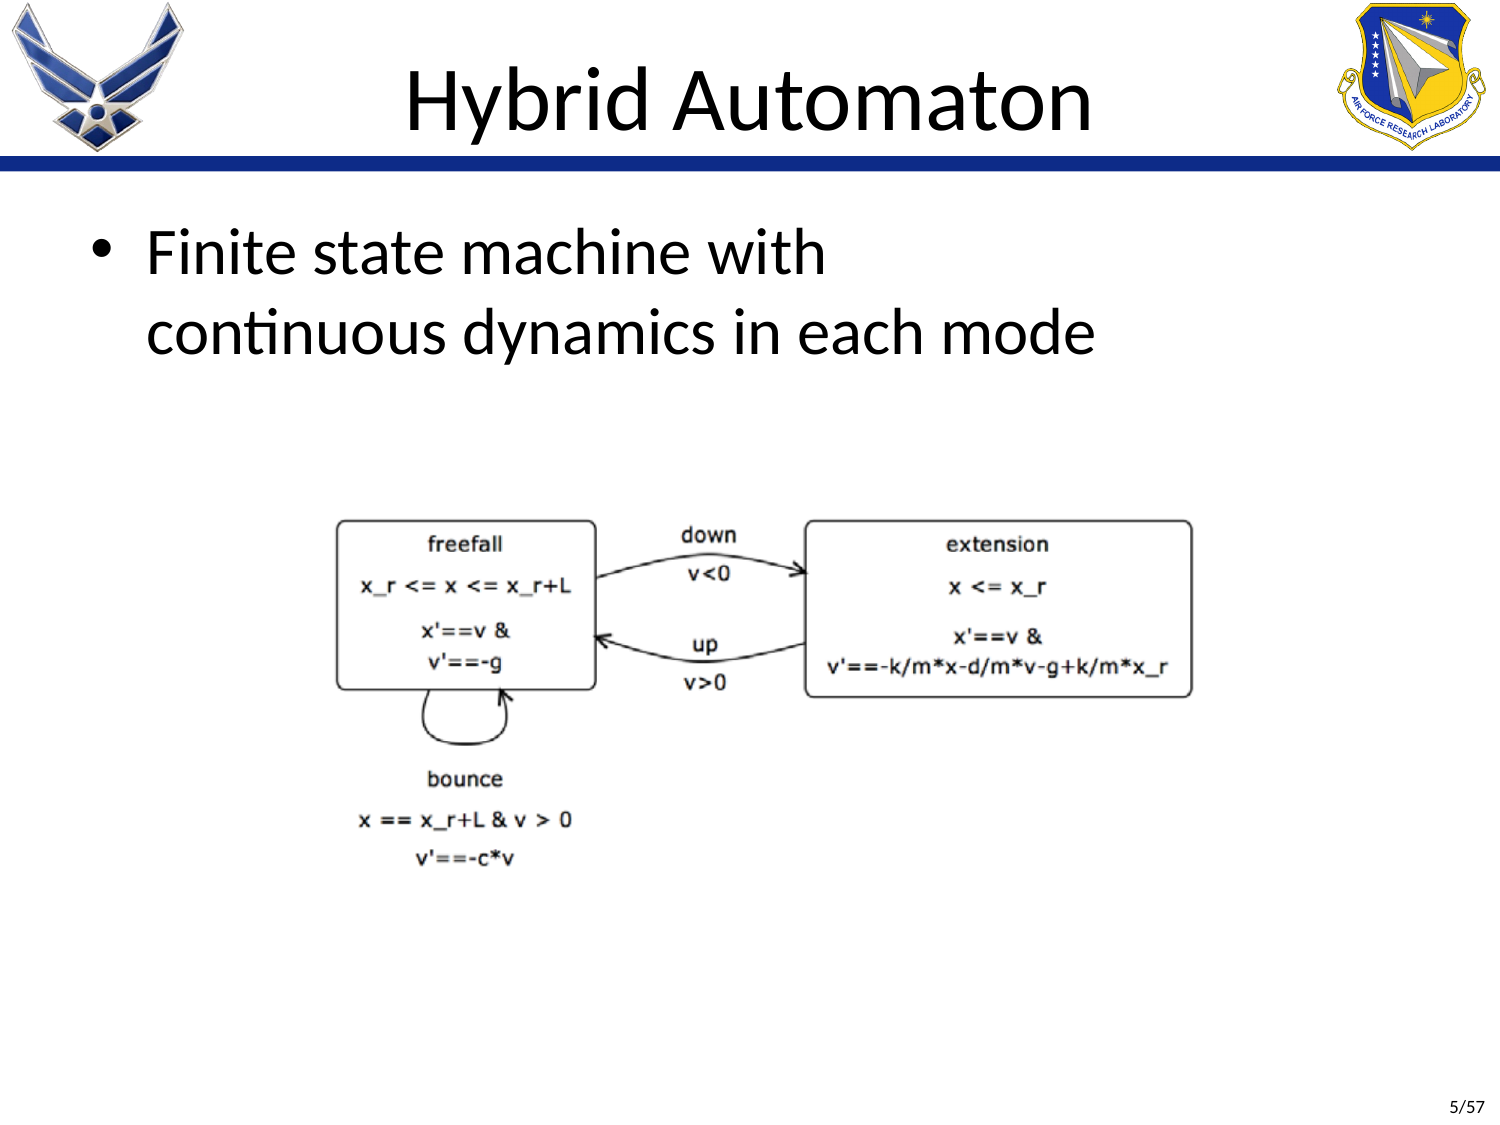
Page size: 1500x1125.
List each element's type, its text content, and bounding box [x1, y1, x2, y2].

title Hybrid Automaton [75, 0, 1425, 188]
picture [323, 509, 1201, 878]
picture [1425, 3, 1486, 151]
picture [2, 0, 75, 156]
list Finite state machine with continuous dynamics in each mode [75, 200, 1425, 943]
